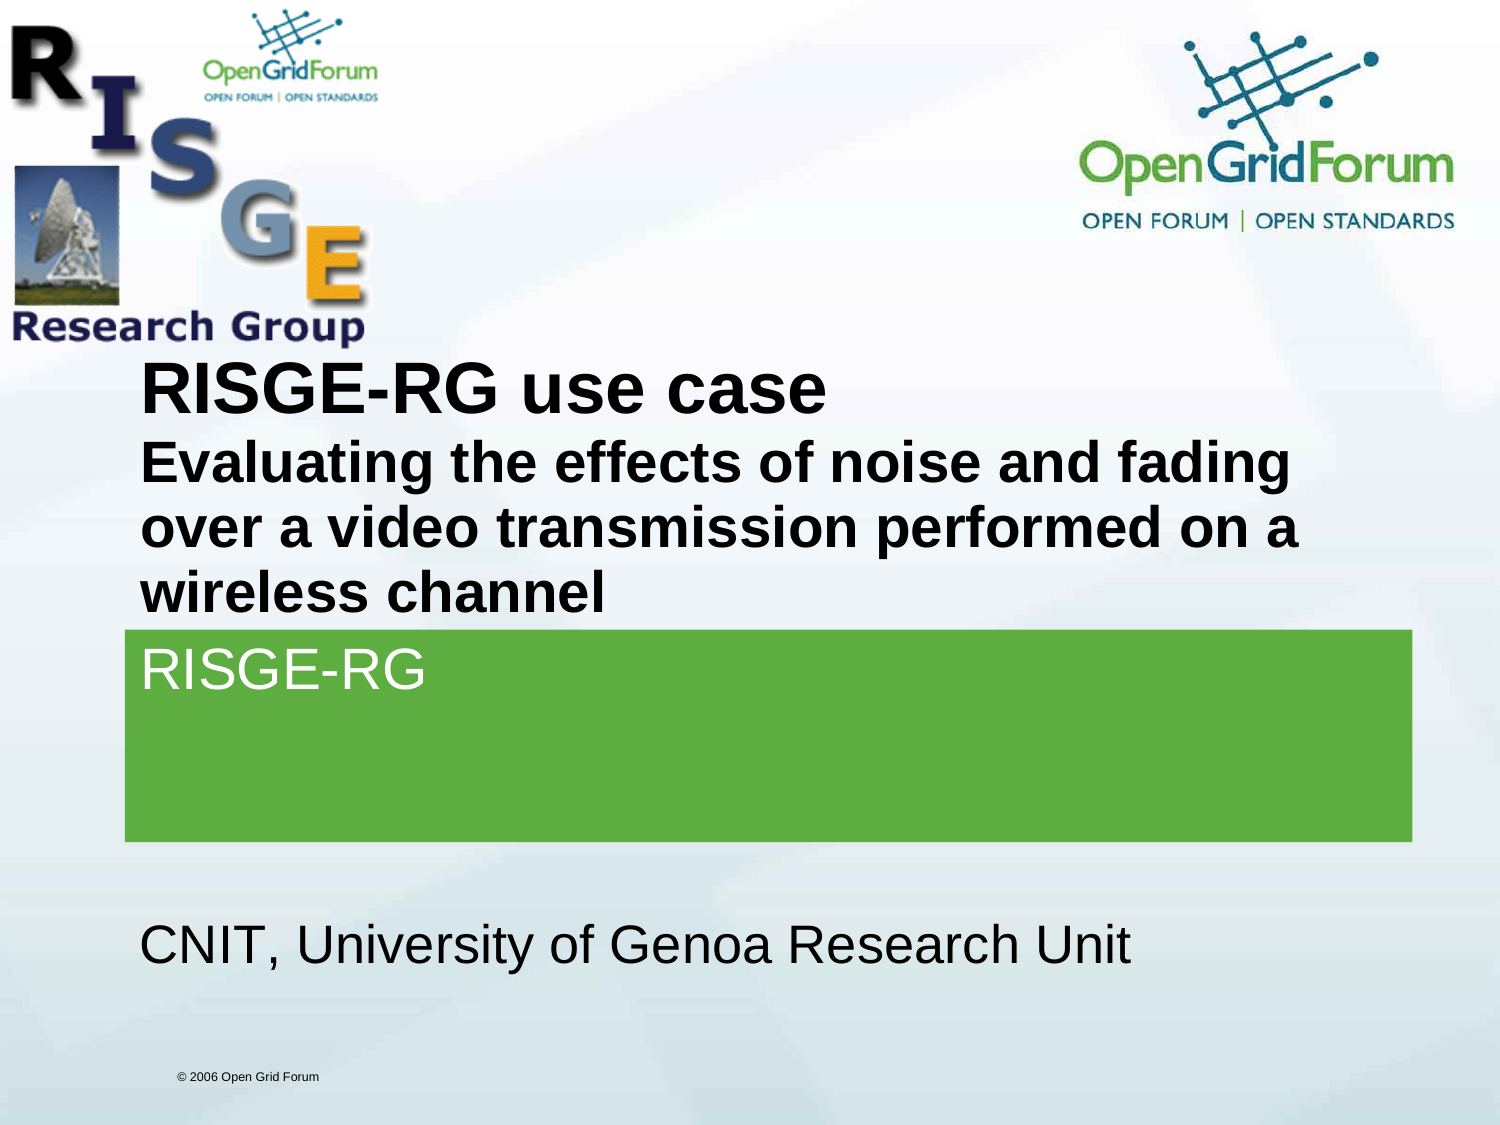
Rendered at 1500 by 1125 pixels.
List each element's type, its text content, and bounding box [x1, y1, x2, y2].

picture [0, 0, 1500, 1125]
title RISGE-RG use case Evaluating the effects of noise and fading over a video transmission performed on a wireless channel [124, 311, 1413, 629]
text_box CNIT, University of Genoa Research Unit [124, 837, 1363, 1039]
text_box RISGE-RG [124, 629, 1413, 843]
